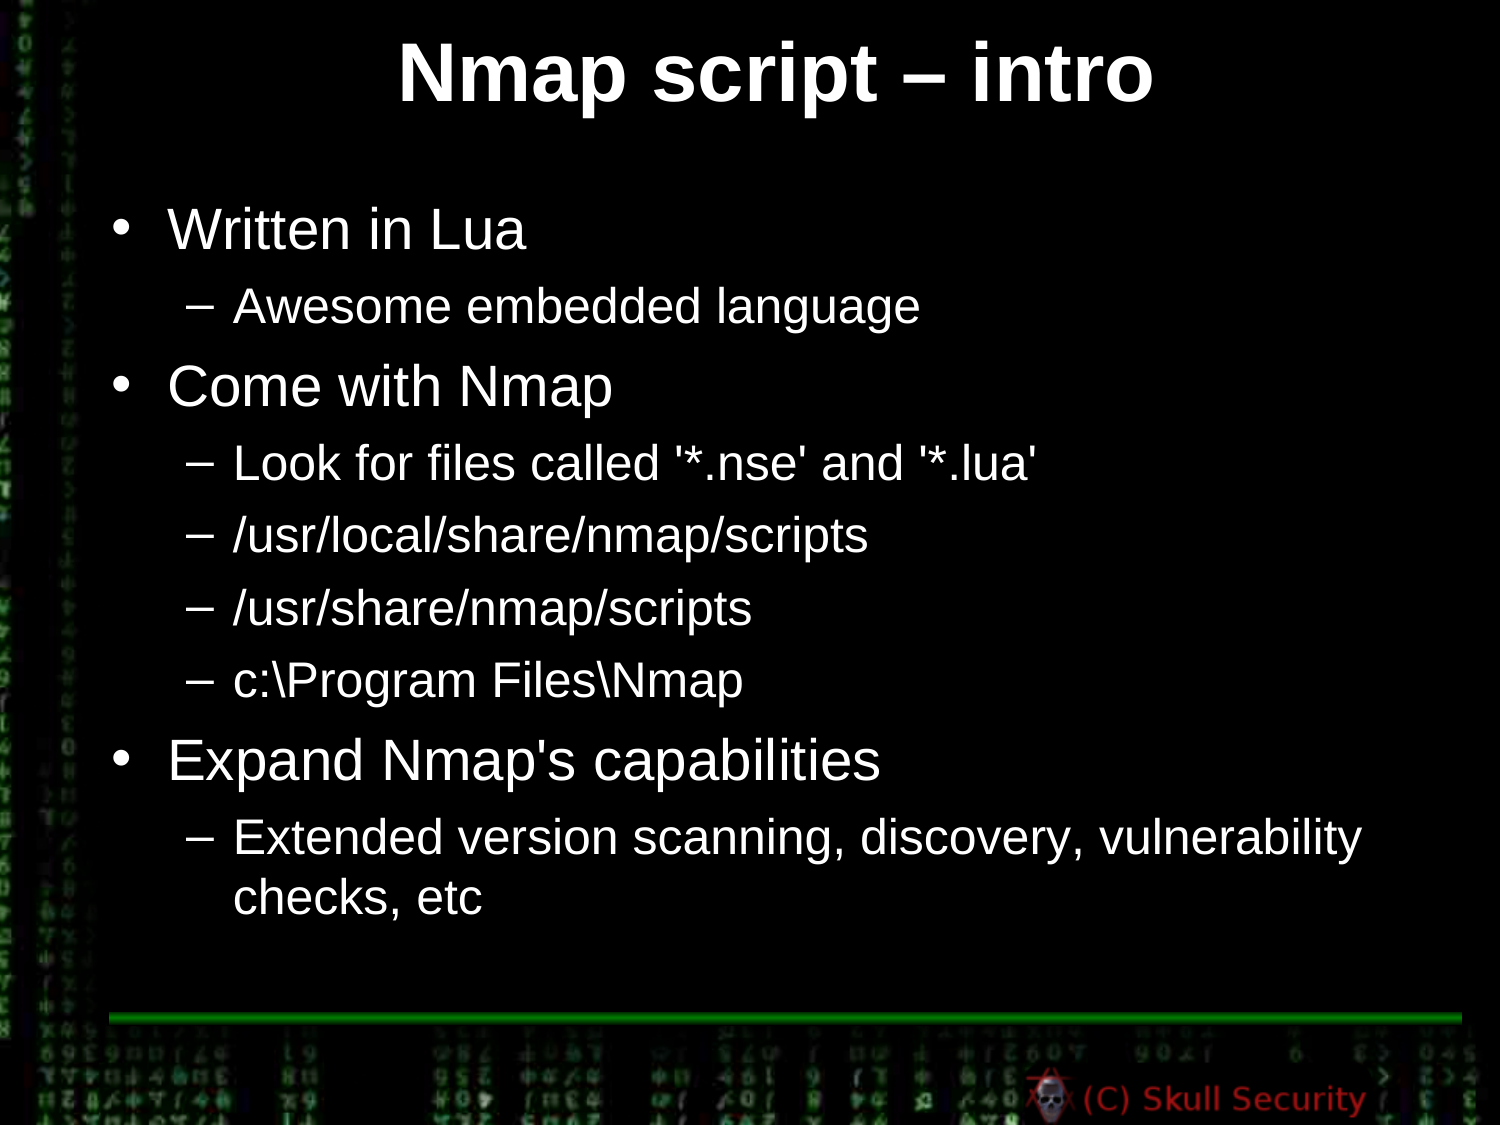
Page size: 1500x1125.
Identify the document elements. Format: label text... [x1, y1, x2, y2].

title Nmap script – intro [103, 5, 1450, 131]
list Written in Lua Awesome embedded language Come with Nmap Look for files called '*.nse' and '*.lua' /usr/local/share/nmap/scripts /usr/share/nmap/scripts c:\Program Files\Nmap Expand Nmap's capabilities Extended version scanning, discovery, vulnerability checks, etc [108, 183, 1459, 997]
picture [0, 0, 1500, 1125]
